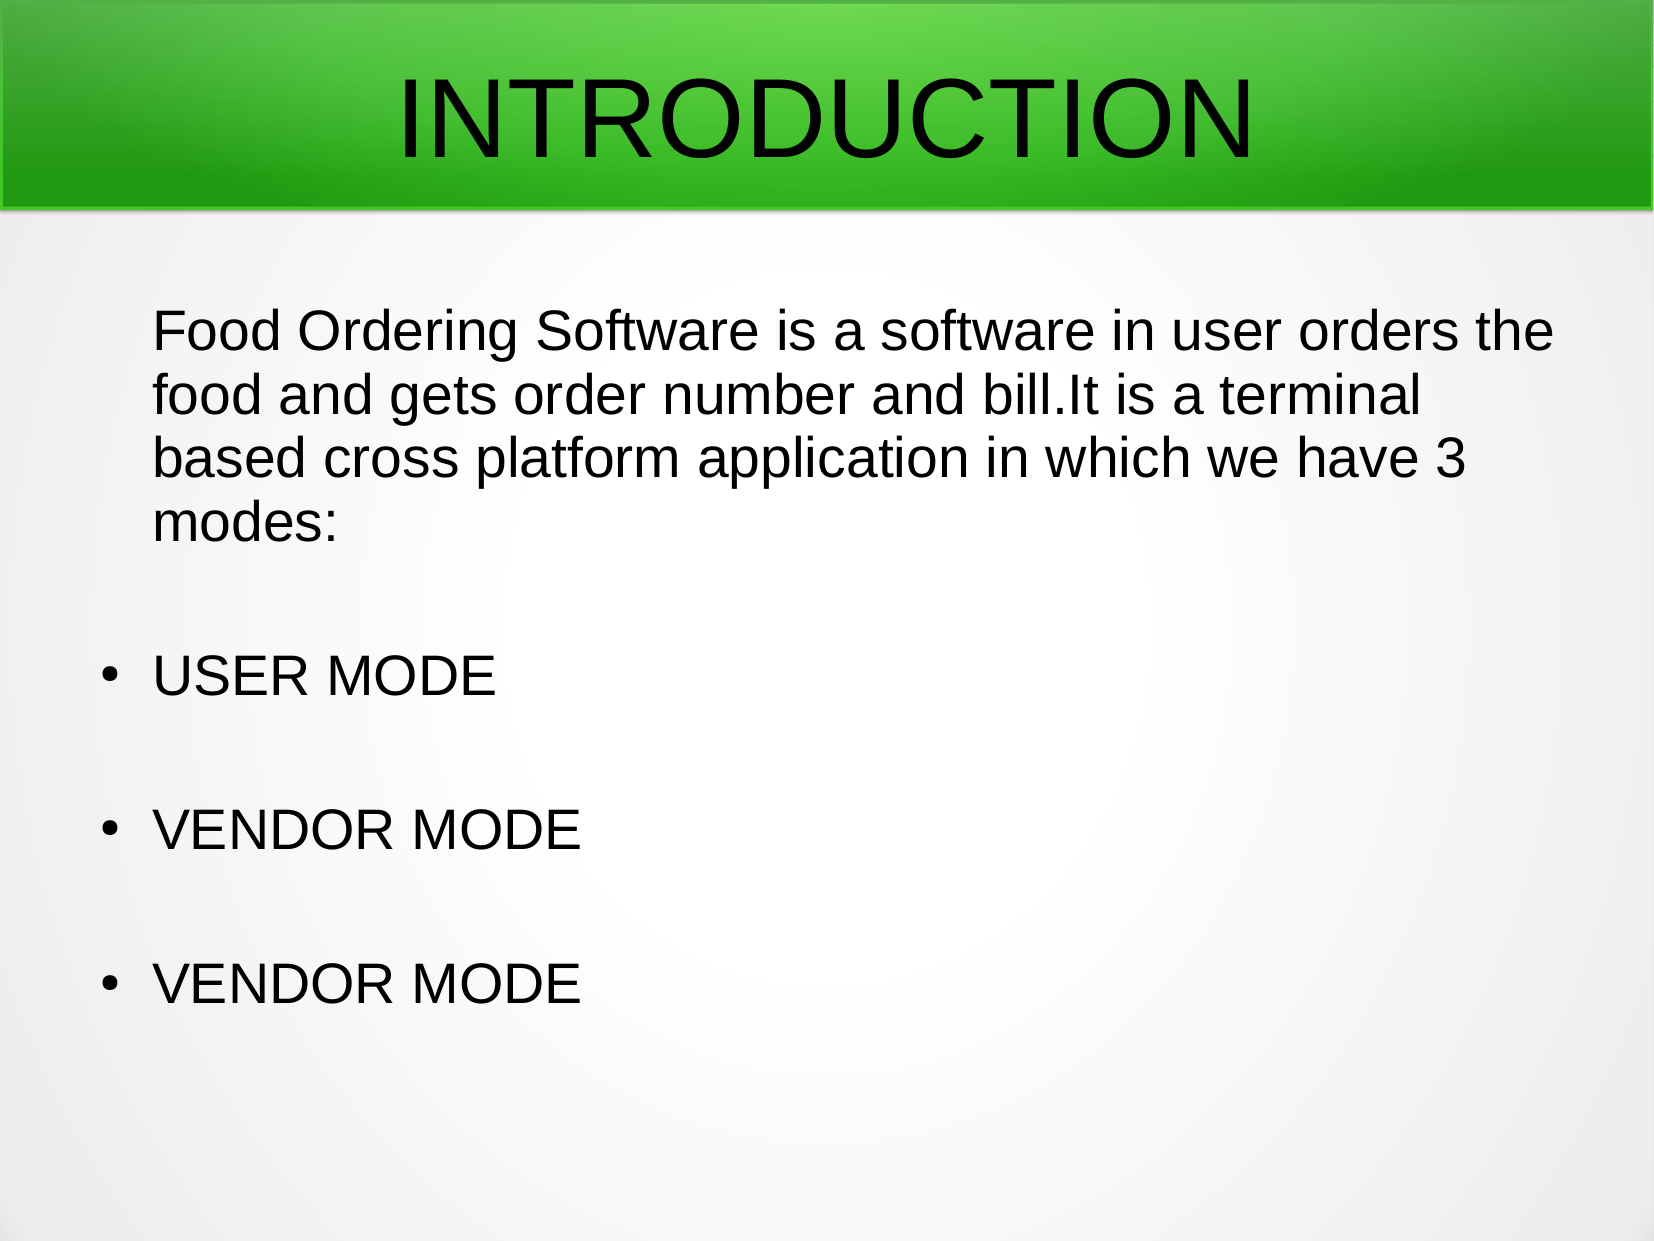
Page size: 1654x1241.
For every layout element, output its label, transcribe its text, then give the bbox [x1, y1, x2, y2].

list Food Ordering Software is a software in user orders the food and gets order number and bill.It is a terminal based cross platform application in which we have 3 modes: USER MODE VENDOR MODE VENDOR MODE [82, 299, 1571, 1019]
title INTRODUCTION [82, 47, 1571, 189]
